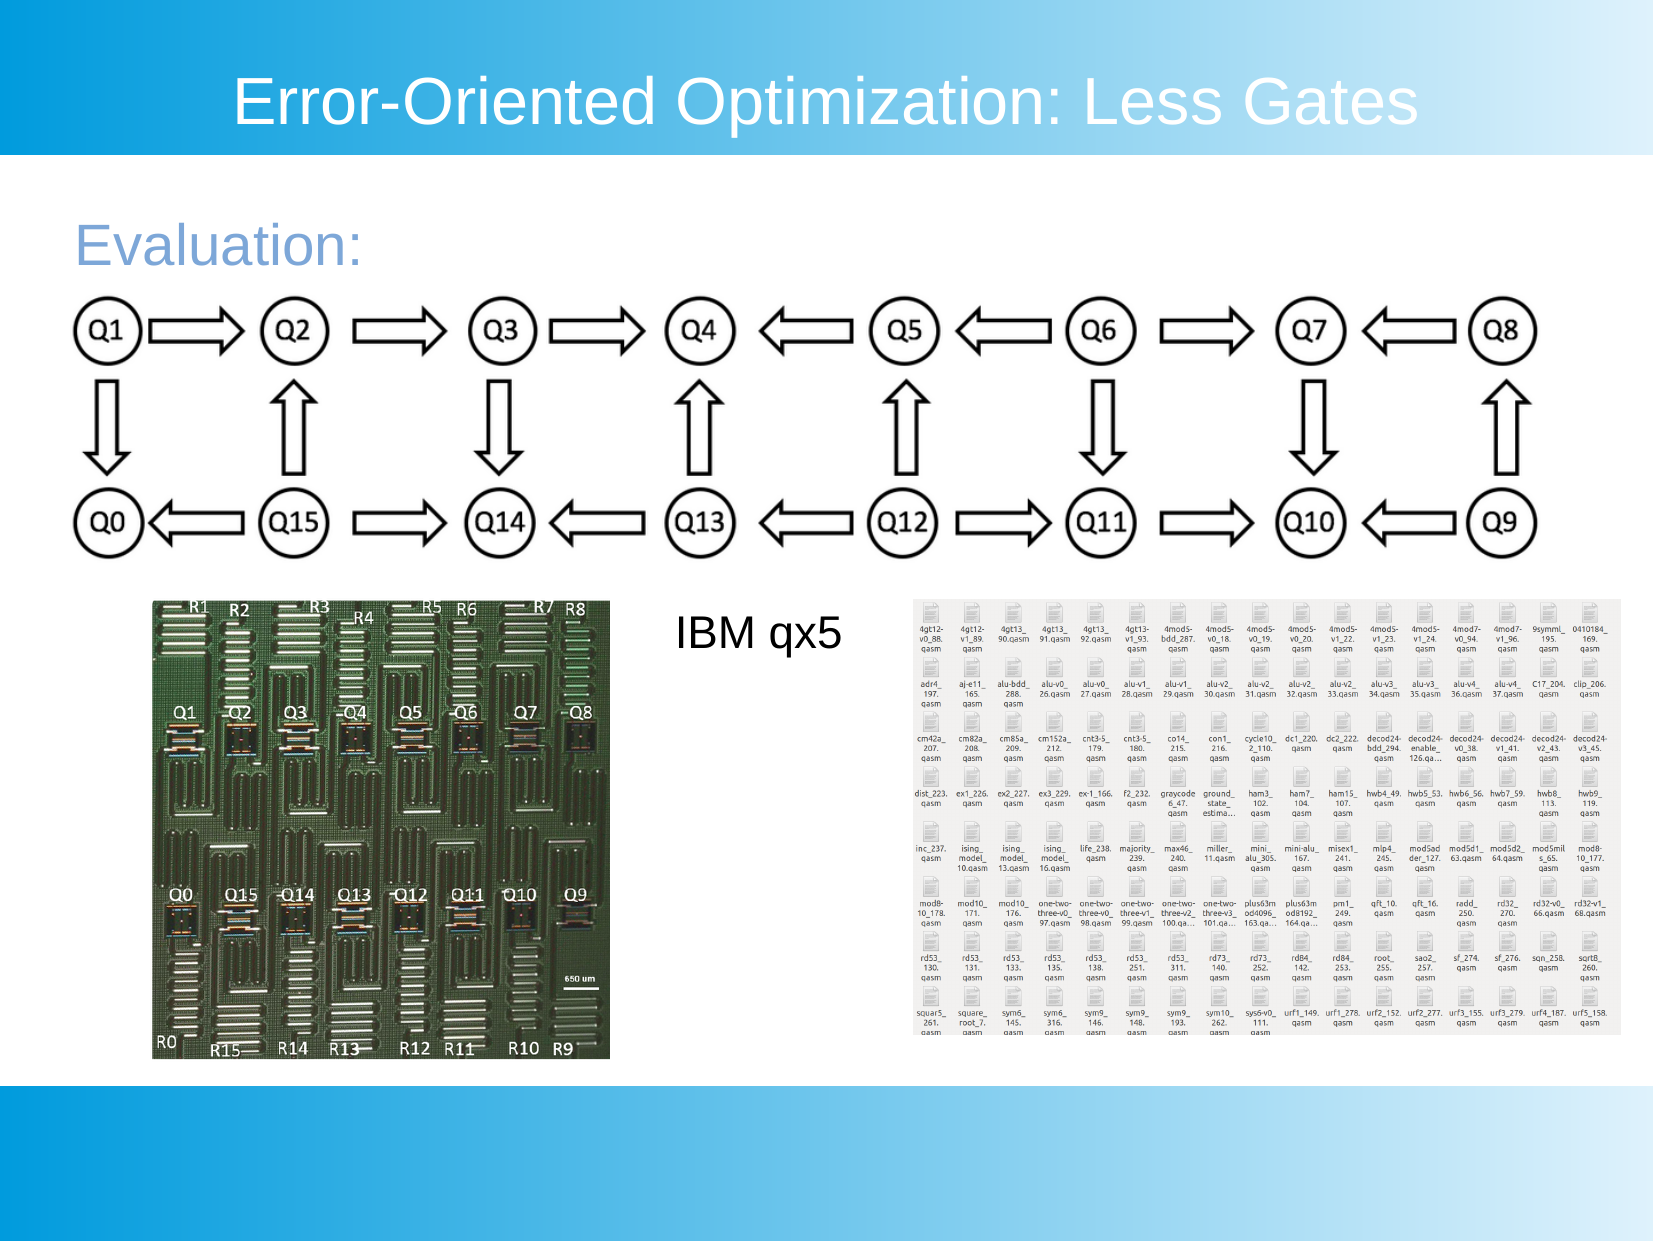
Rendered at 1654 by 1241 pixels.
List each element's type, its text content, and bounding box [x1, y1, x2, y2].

text_box Evaluation: [60, 205, 421, 266]
text_box IBM qx5 [660, 600, 871, 661]
picture [60, 266, 1576, 1081]
picture [913, 599, 1621, 1036]
title Error-Oriented Optimization: Less Gates [82, 49, 1571, 155]
